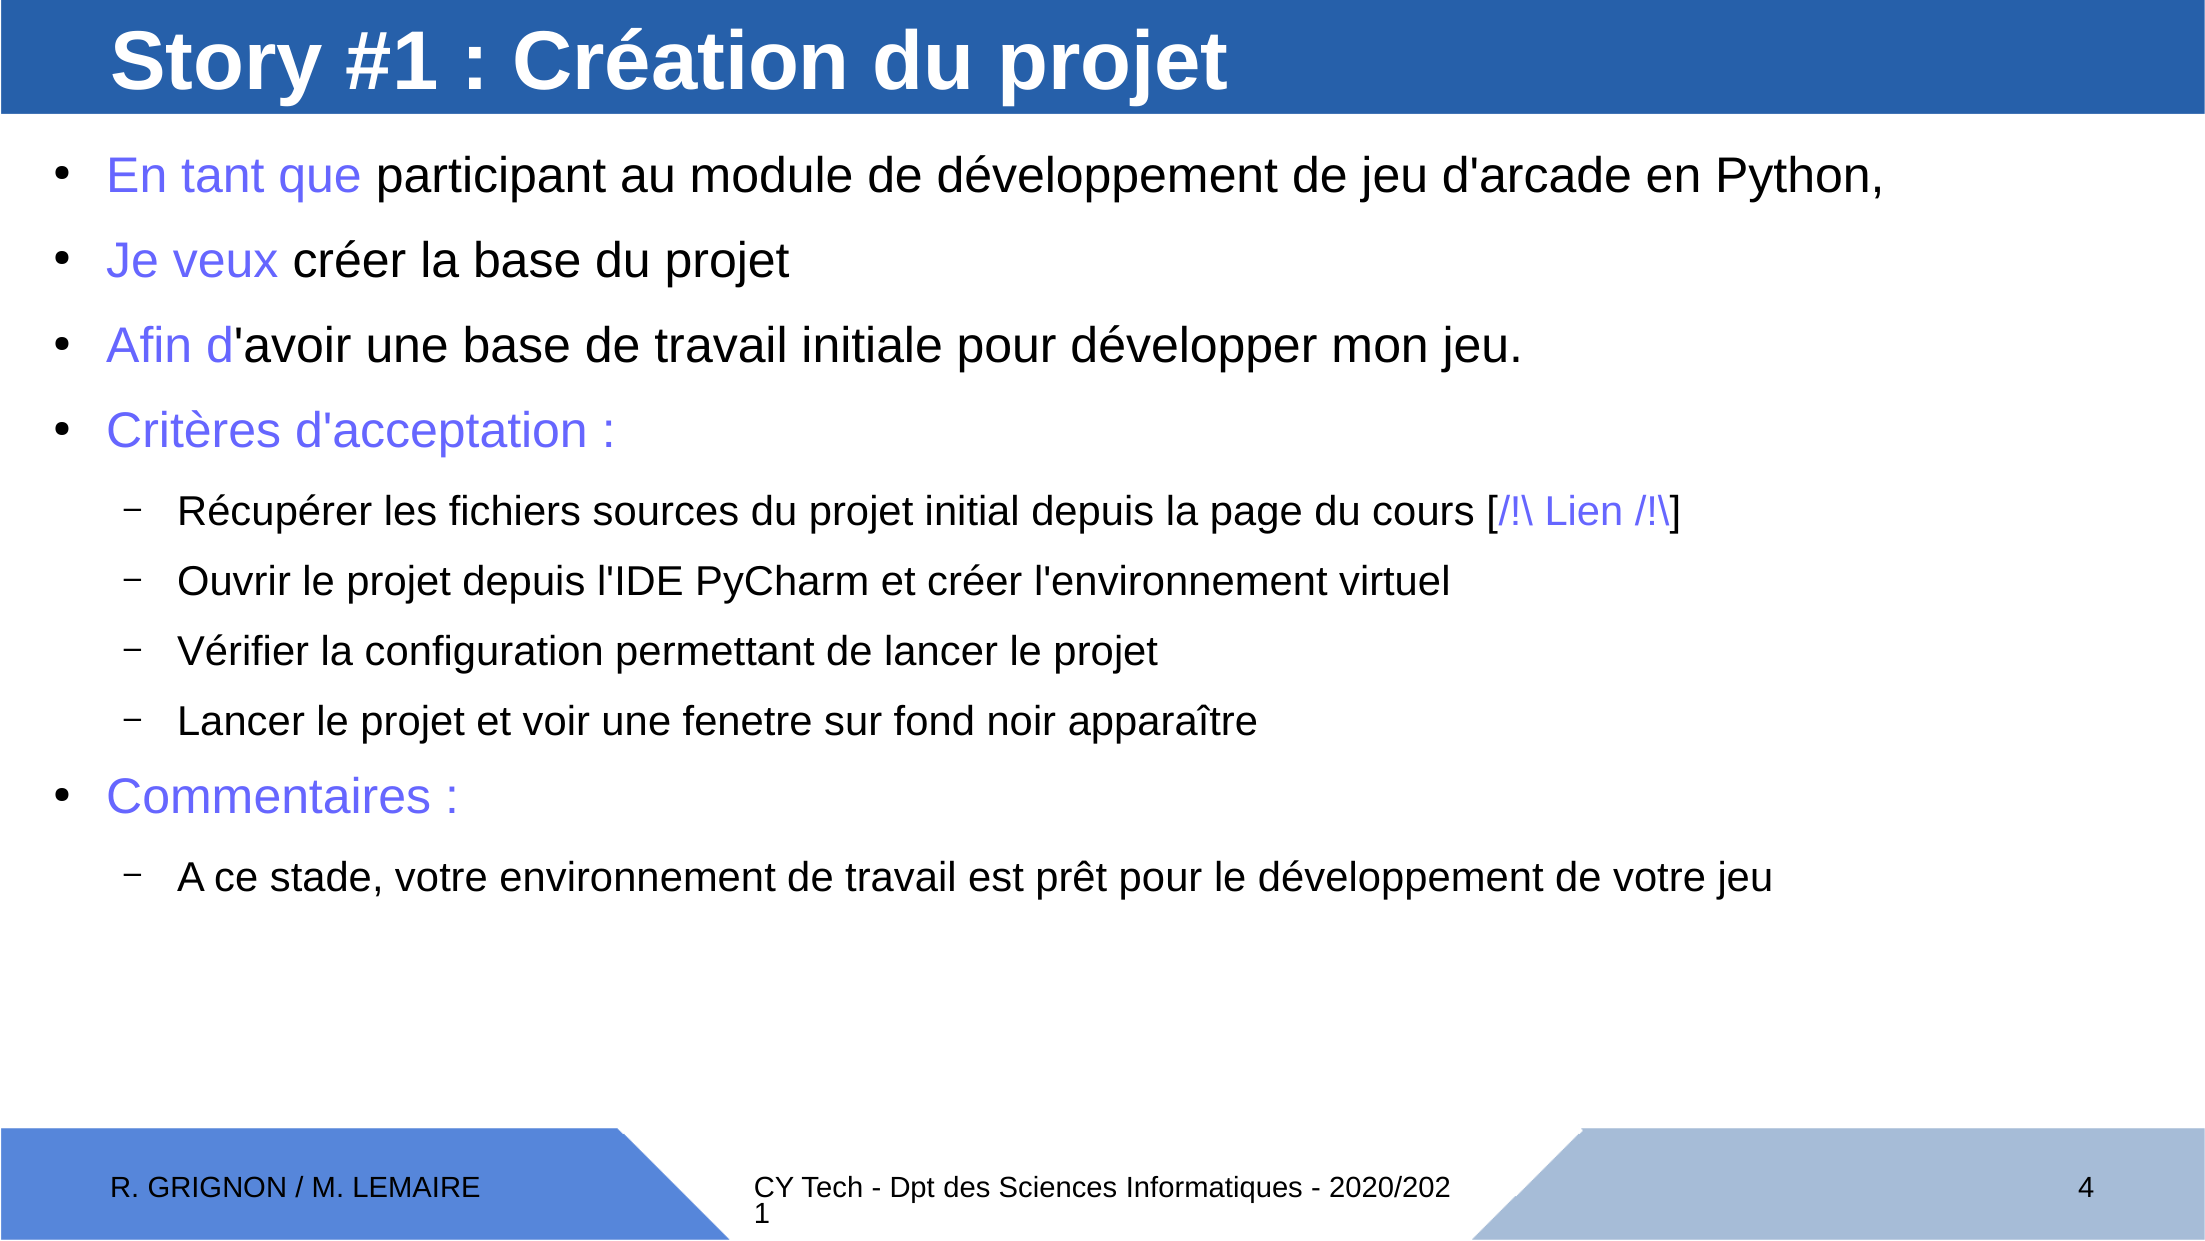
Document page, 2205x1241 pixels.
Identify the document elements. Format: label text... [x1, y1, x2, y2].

list En tant que participant au module de développement de jeu d'arcade en Python, Je veux créer la base du projet Afin d'avoir une base de travail initiale pour développer mon jeu. Critères d'acceptation : Récupérer les fichiers sources du projet initial depuis la page du cours [/!\ Lien /!\] Ouvrir le projet depuis l'IDE PyCharm et créer l'environnement virtuel Vérifier la configuration permettant de lancer le projet Lancer le projet et voir une fenetre sur fond noir apparaître Commentaires : A ce stade, votre environnement de travail est prêt pour le développement de votre jeu [35, 217, 2186, 1087]
picture [0, 0, 2205, 1241]
title Story #1 : Création du projet [110, 49, 2095, 217]
